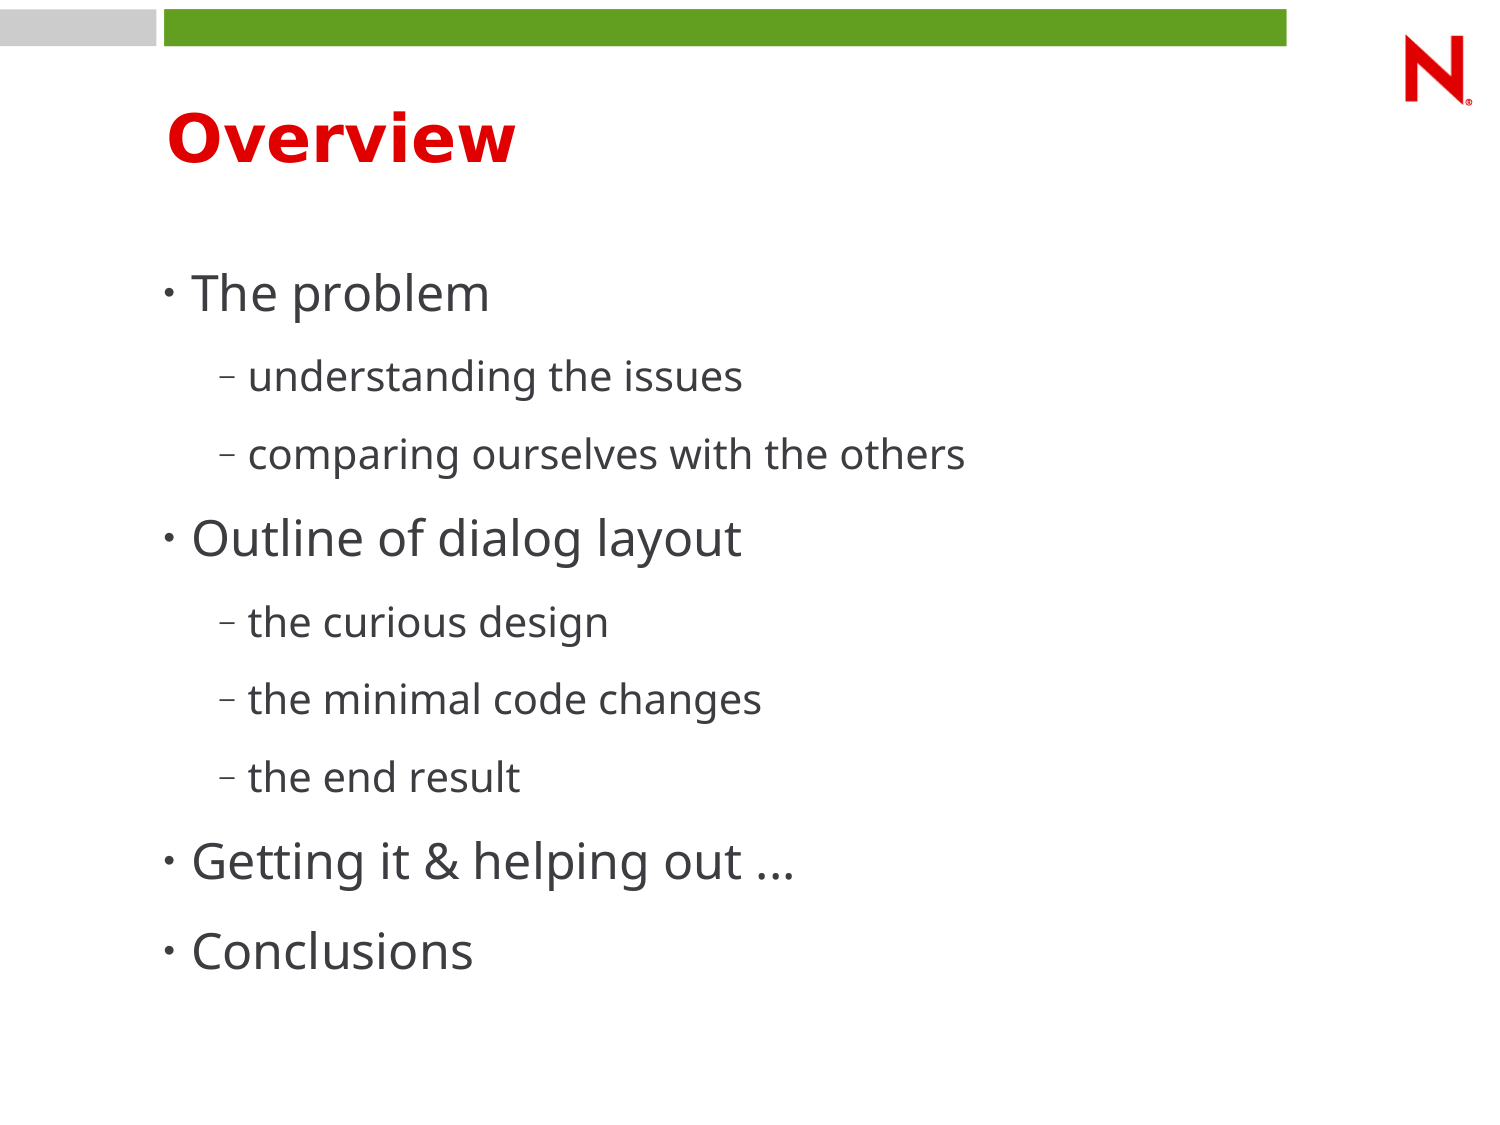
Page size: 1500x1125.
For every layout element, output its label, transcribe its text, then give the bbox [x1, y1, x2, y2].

list The problem understanding the issues comparing ourselves with the others Outline of dialog layout the curious design the minimal code changes the end result Getting it & helping out ... Conclusions [163, 254, 1404, 986]
title Overview [166, 59, 1388, 222]
picture [1403, 32, 1473, 107]
